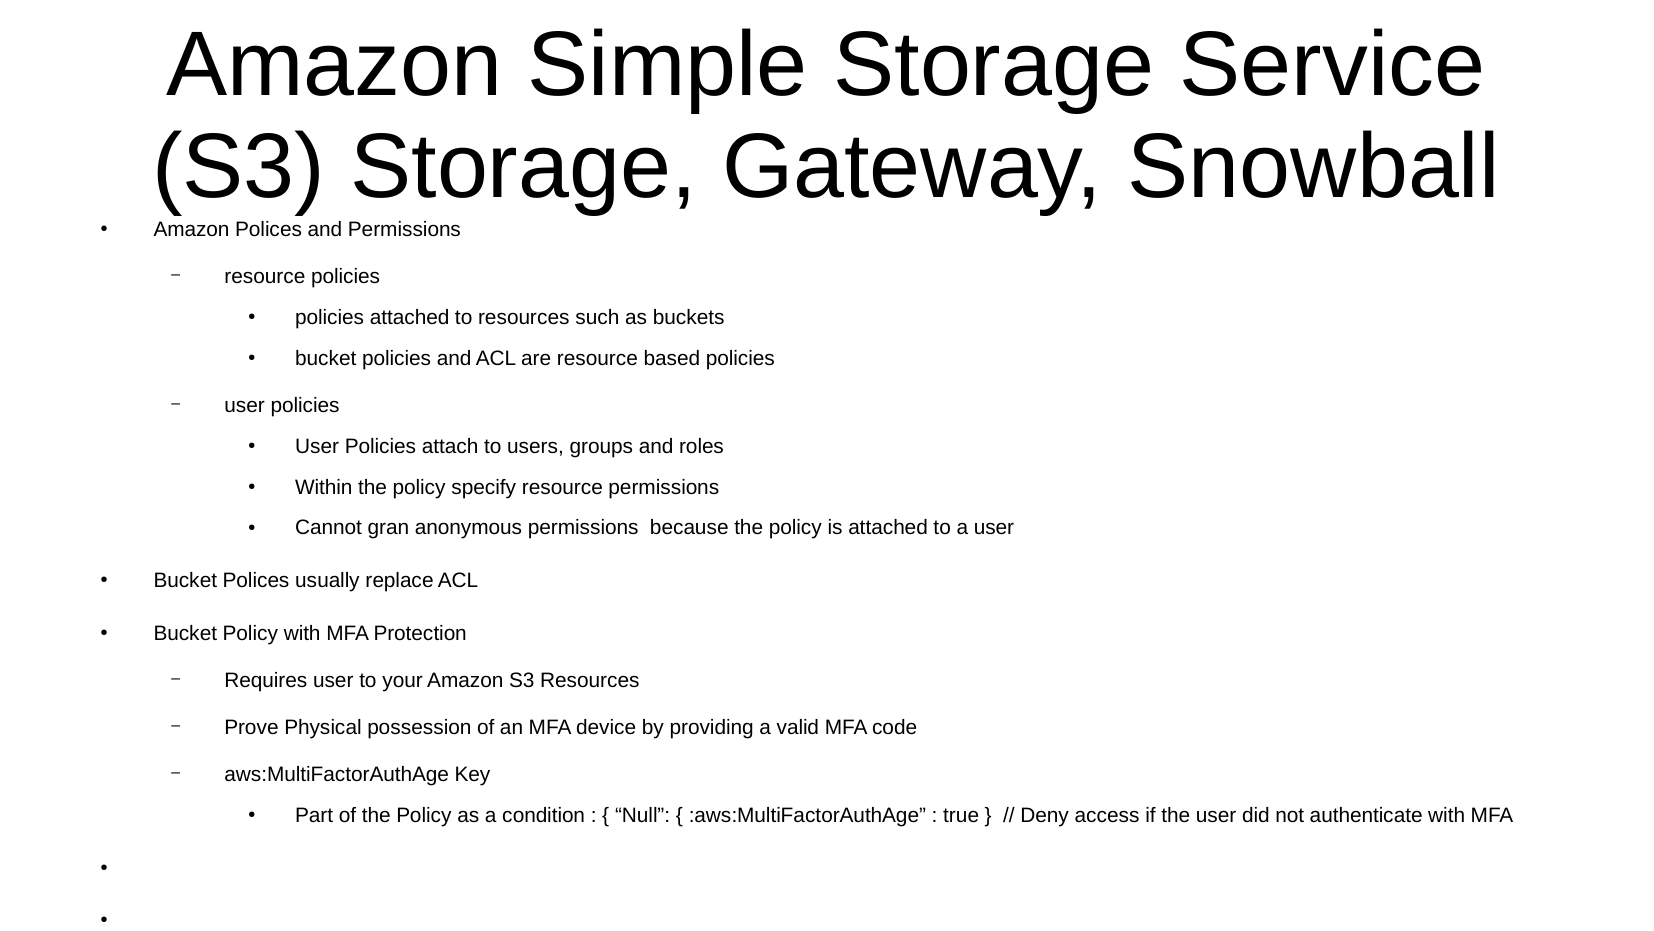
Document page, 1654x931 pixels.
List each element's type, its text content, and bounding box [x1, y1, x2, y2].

list Amazon Polices and Permissions resource policies policies attached to resources such as buckets bucket policies and ACL are resource based policies user policies User Policies attach to users, groups and roles Within the policy specify resource permissions Cannot gran anonymous permissions because the policy is attached to a user Bucket Polices usually replace ACL Bucket Policy with MFA Protection Requires user to your Amazon S3 Resources Prove Physical possession of an MFA device by providing a valid MFA code aws:MultiFactorAuthAge Key Part of the Policy as a condition : { “Null”: { :aws:MultiFactorAuthAge” : true } // Deny access if the user did not authenticate with MFA [82, 217, 1636, 916]
title Amazon Simple Storage Service (S3) Storage, Gateway, Snowball [82, 12, 1571, 217]
